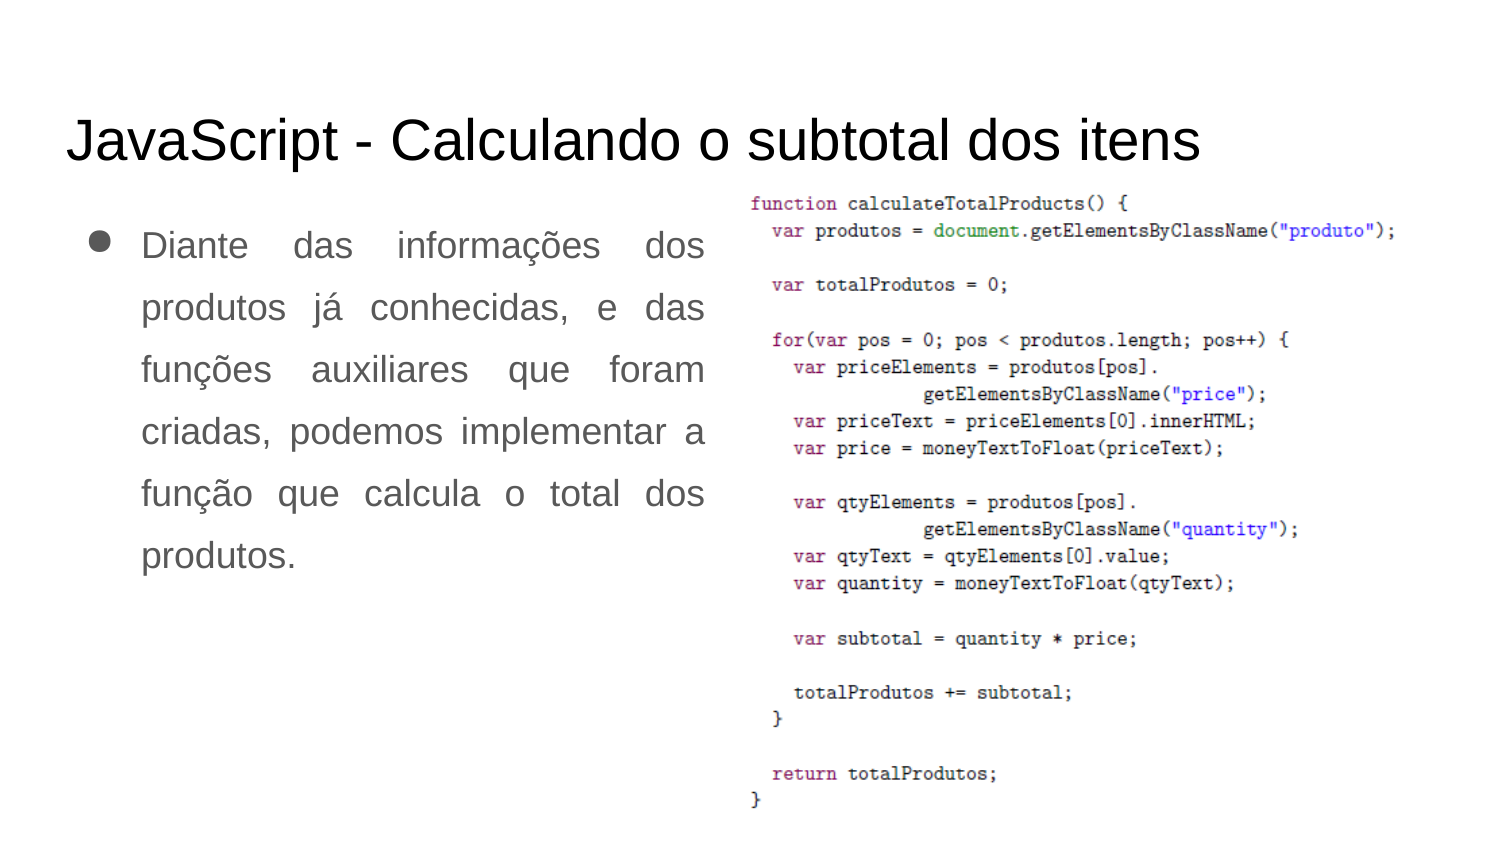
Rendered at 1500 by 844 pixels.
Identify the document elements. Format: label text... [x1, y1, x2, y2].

picture [745, 191, 1405, 819]
list Diante das informações dos produtos já conhecidas, e das funções auxiliares que foram criadas, podemos implementar a função que calcula o total dos produtos. [51, 189, 721, 769]
title JavaScript - Calculando o subtotal dos itens [51, 72, 1449, 167]
